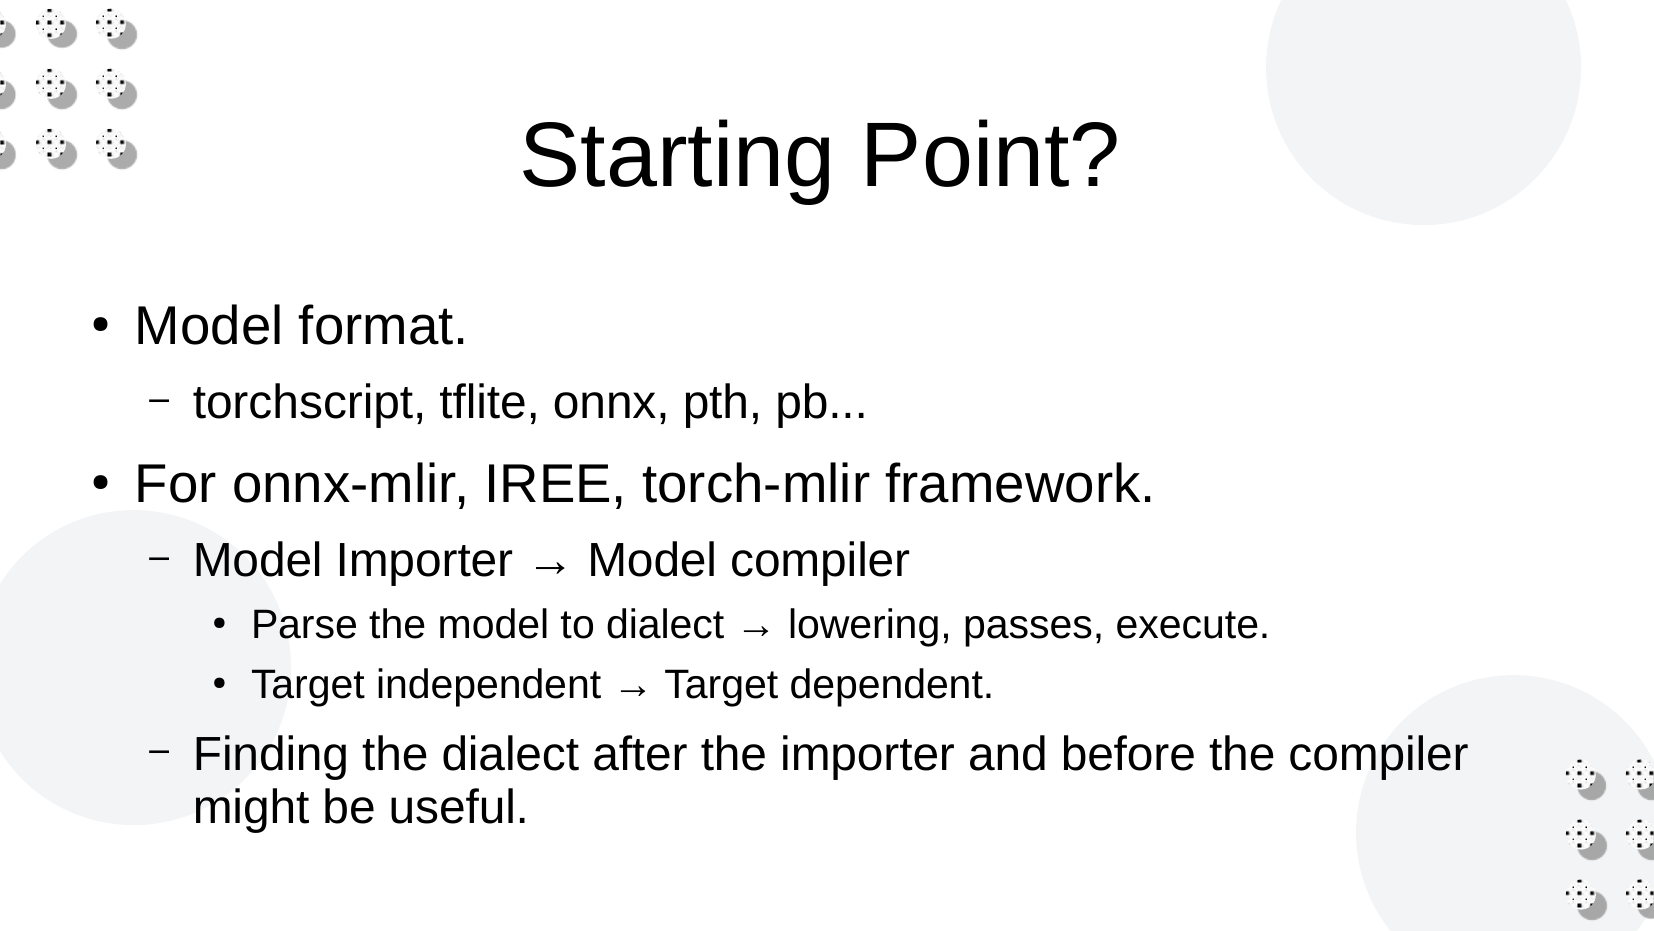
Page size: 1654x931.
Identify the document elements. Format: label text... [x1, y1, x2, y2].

picture [0, 11, 6, 36]
picture [35, 8, 66, 39]
title Starting Point? [76, 76, 1565, 233]
picture [1565, 819, 1596, 850]
picture [35, 128, 67, 159]
picture [35, 68, 66, 99]
picture [95, 8, 126, 39]
picture [1625, 819, 1654, 850]
picture [1565, 879, 1596, 910]
picture [98, 68, 124, 76]
picture [1625, 879, 1654, 910]
picture [1625, 759, 1654, 790]
picture [0, 71, 6, 96]
list Model format. torchscript, tflite, onnx, pth, pb... For onnx-mlir, IREE, torch-mlir framework. Model Importer → Model compiler Parse the model to dialect → lowering, passes, execute. Target independent → Target dependent. Finding the dialect after the importer and before the compiler might be useful. [76, 295, 1565, 835]
picture [1565, 759, 1596, 790]
picture [0, 131, 7, 156]
